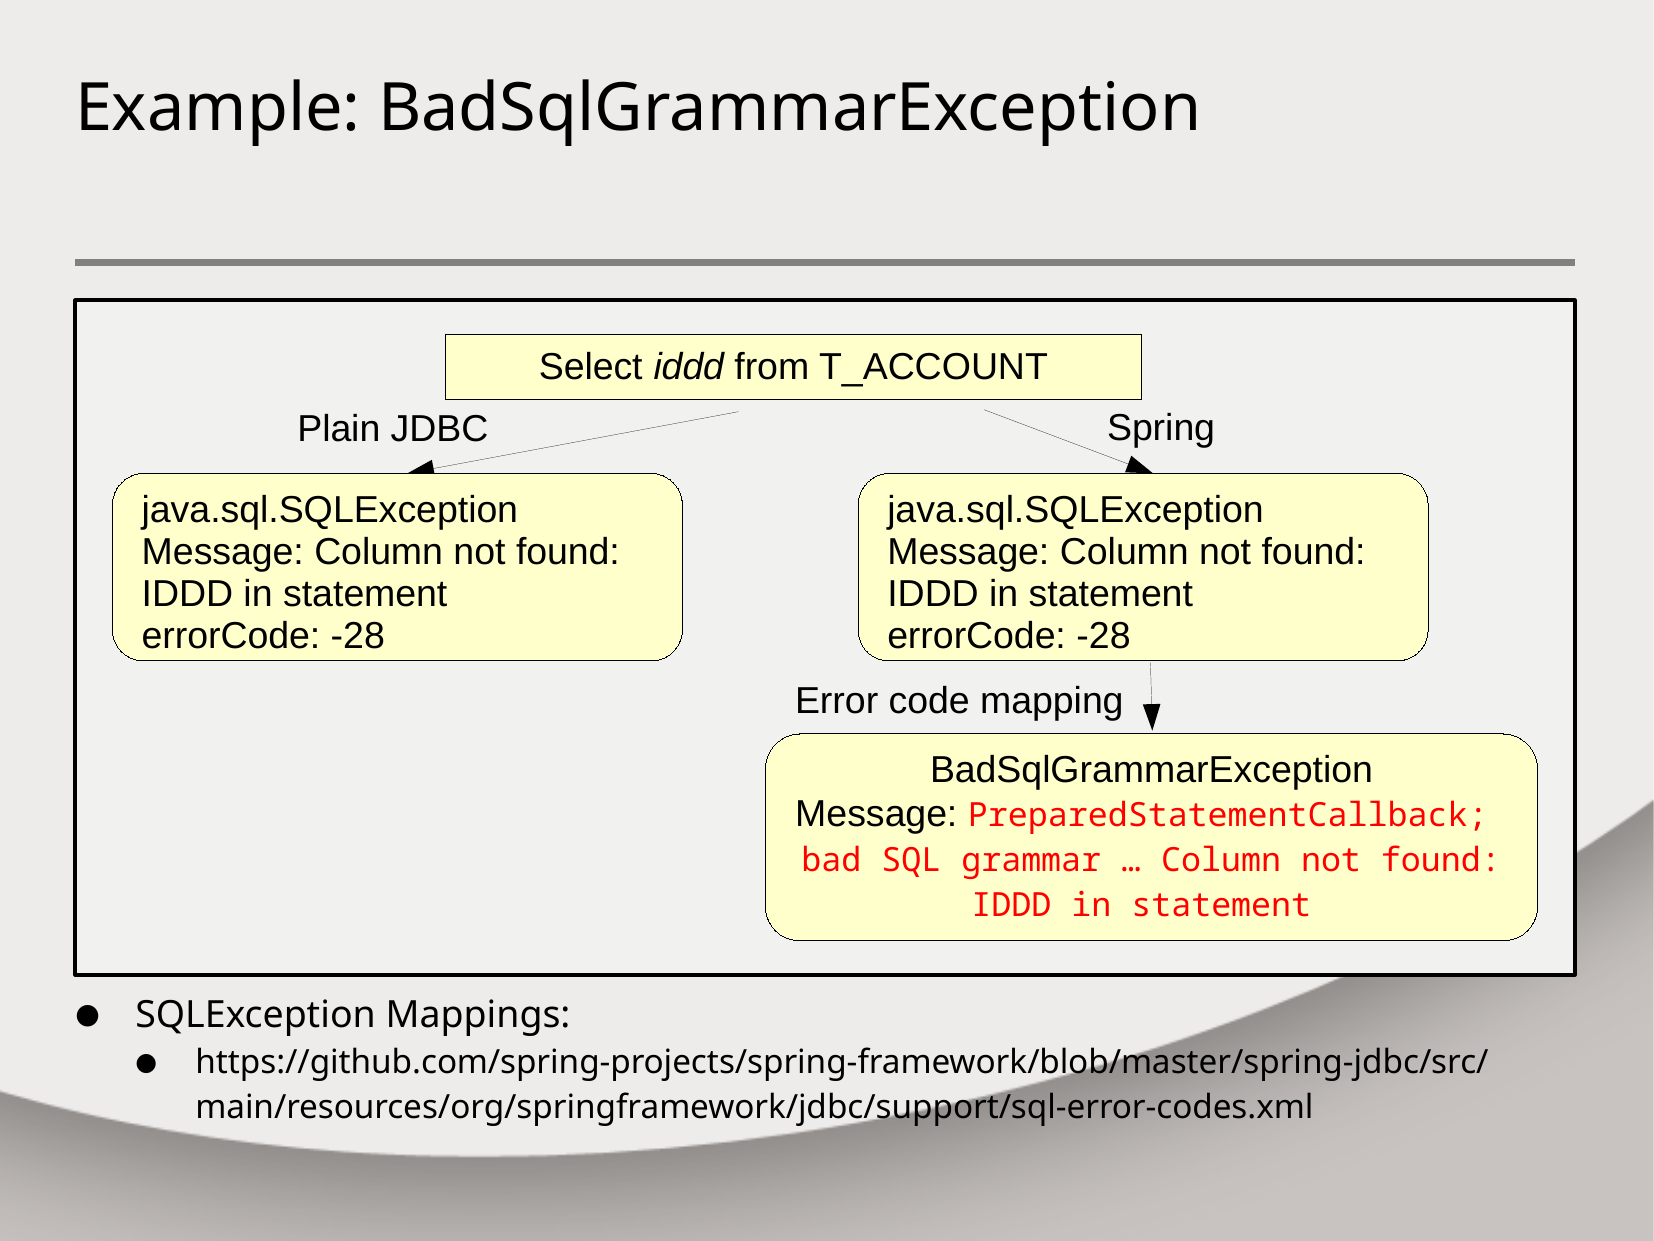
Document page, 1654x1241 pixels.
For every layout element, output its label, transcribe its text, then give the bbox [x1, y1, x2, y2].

picture [0, 0, 1654, 1241]
list SQLException Mappings: https://github.com/spring-projects/spring-framework/blob/master/spring-jdbc/src/main/resources/org/springframework/jdbc/support/sql-error-codes.xml [75, 300, 1576, 1163]
title Example: BadSqlGrammarException [75, 75, 1576, 226]
